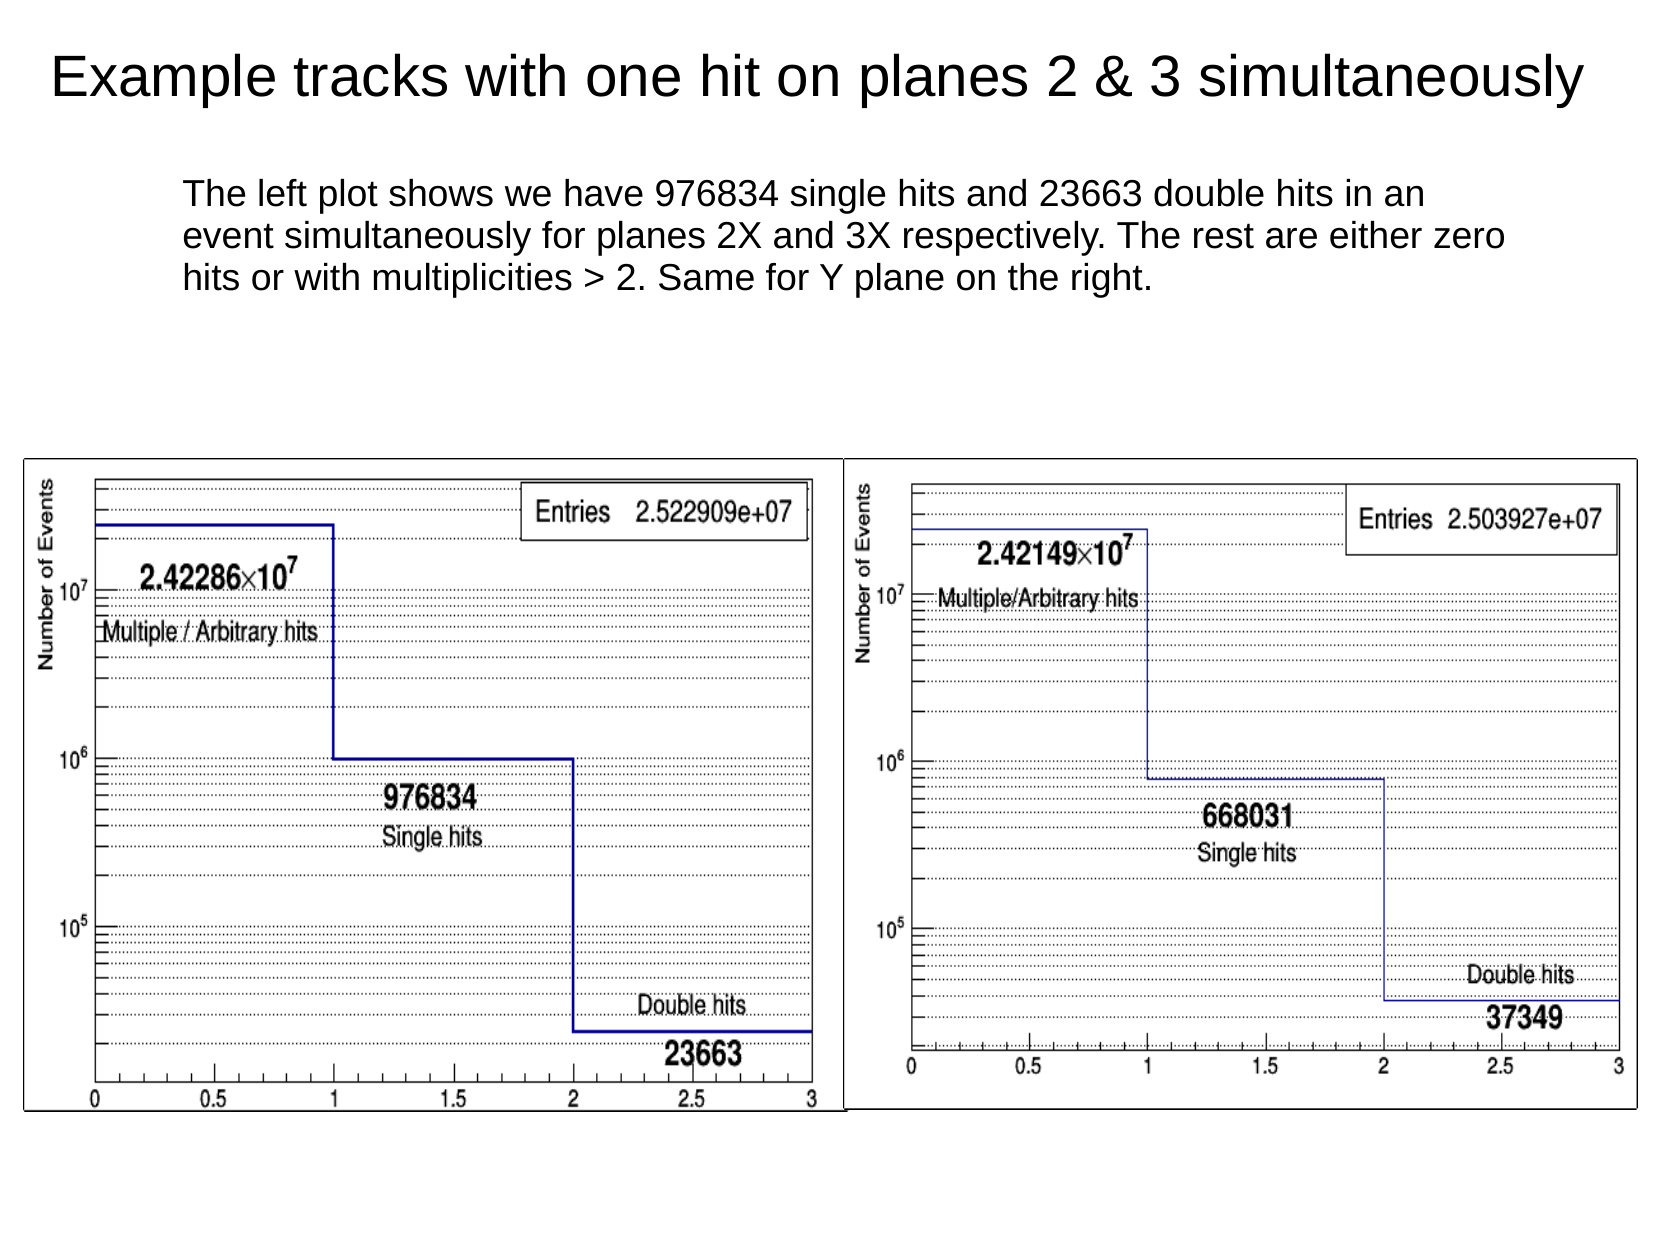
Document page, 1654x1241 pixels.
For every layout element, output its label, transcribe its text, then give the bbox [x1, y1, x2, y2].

title Example tracks with one hit on planes 2 & 3 simultaneously [0, 0, 1654, 180]
picture [23, 458, 1638, 1112]
text_box The left plot shows we have 976834 single hits and 23663 double hits in an event simultaneously for planes 2X and 3X respectively. The rest are either zero hits or with multiplicities > 2. Same for Y plane on the right. [167, 165, 1531, 348]
